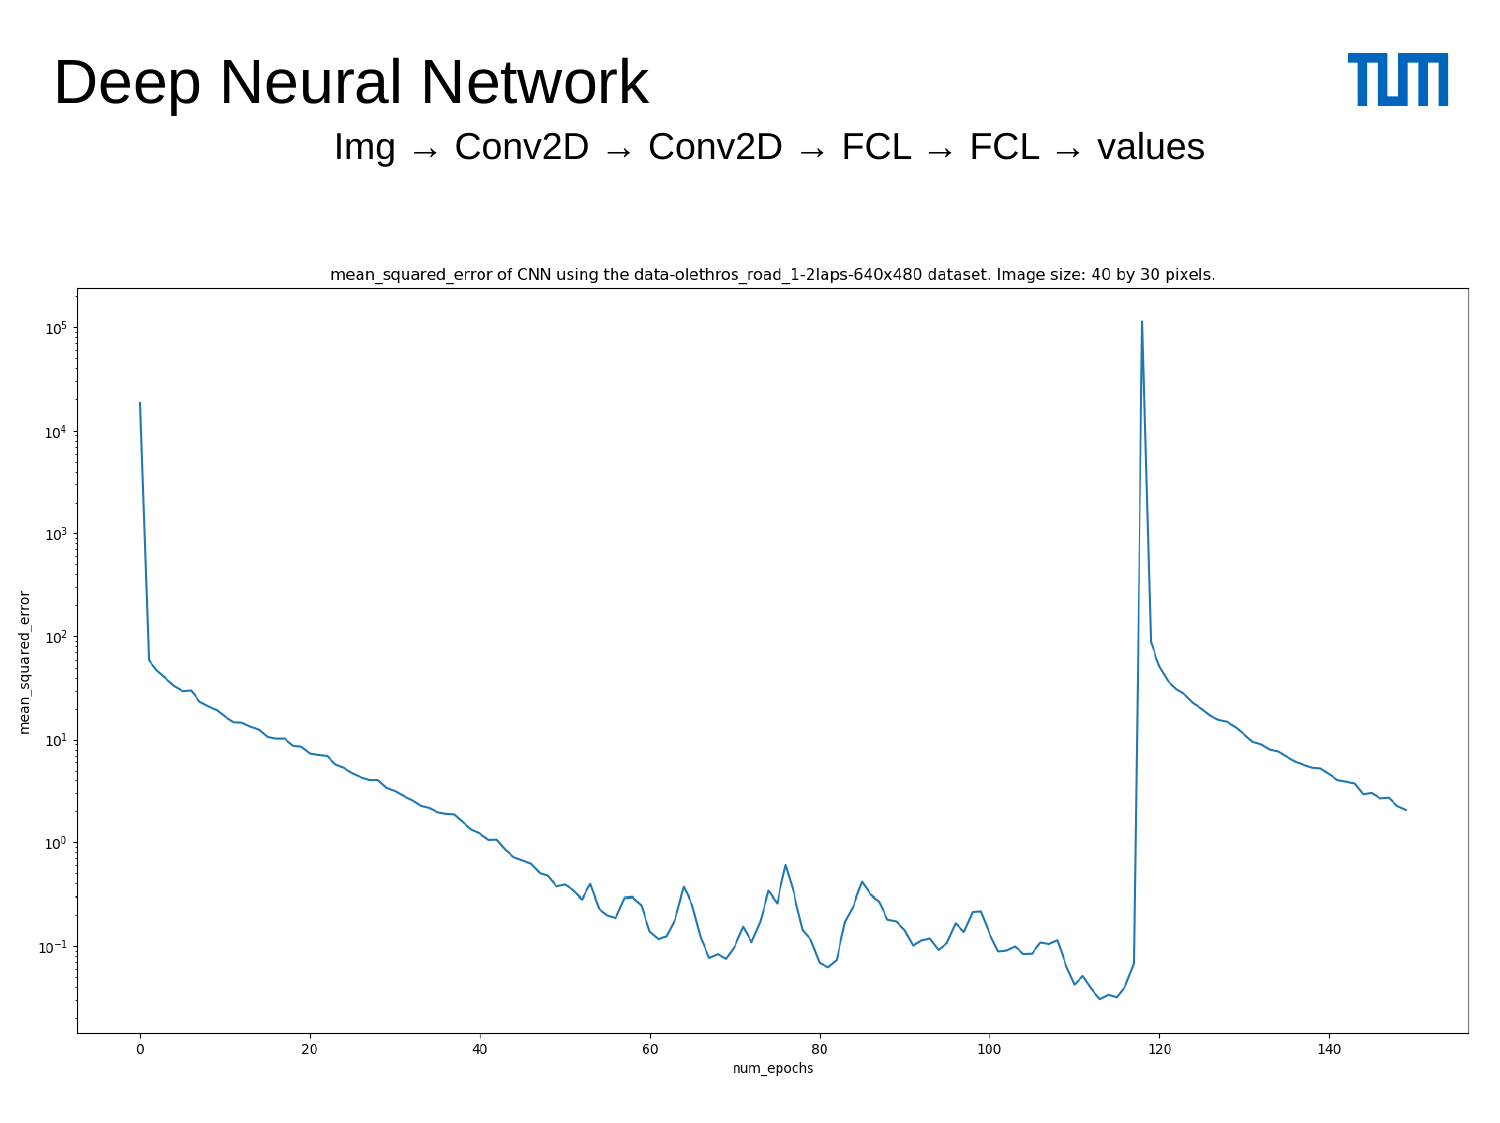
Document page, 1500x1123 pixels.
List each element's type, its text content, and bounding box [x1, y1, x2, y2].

text_box Img → Conv2D → Conv2D → FCL → FCL → values [318, 118, 1241, 172]
picture [0, 172, 1500, 1122]
title Deep Neural Network [53, 47, 1323, 172]
